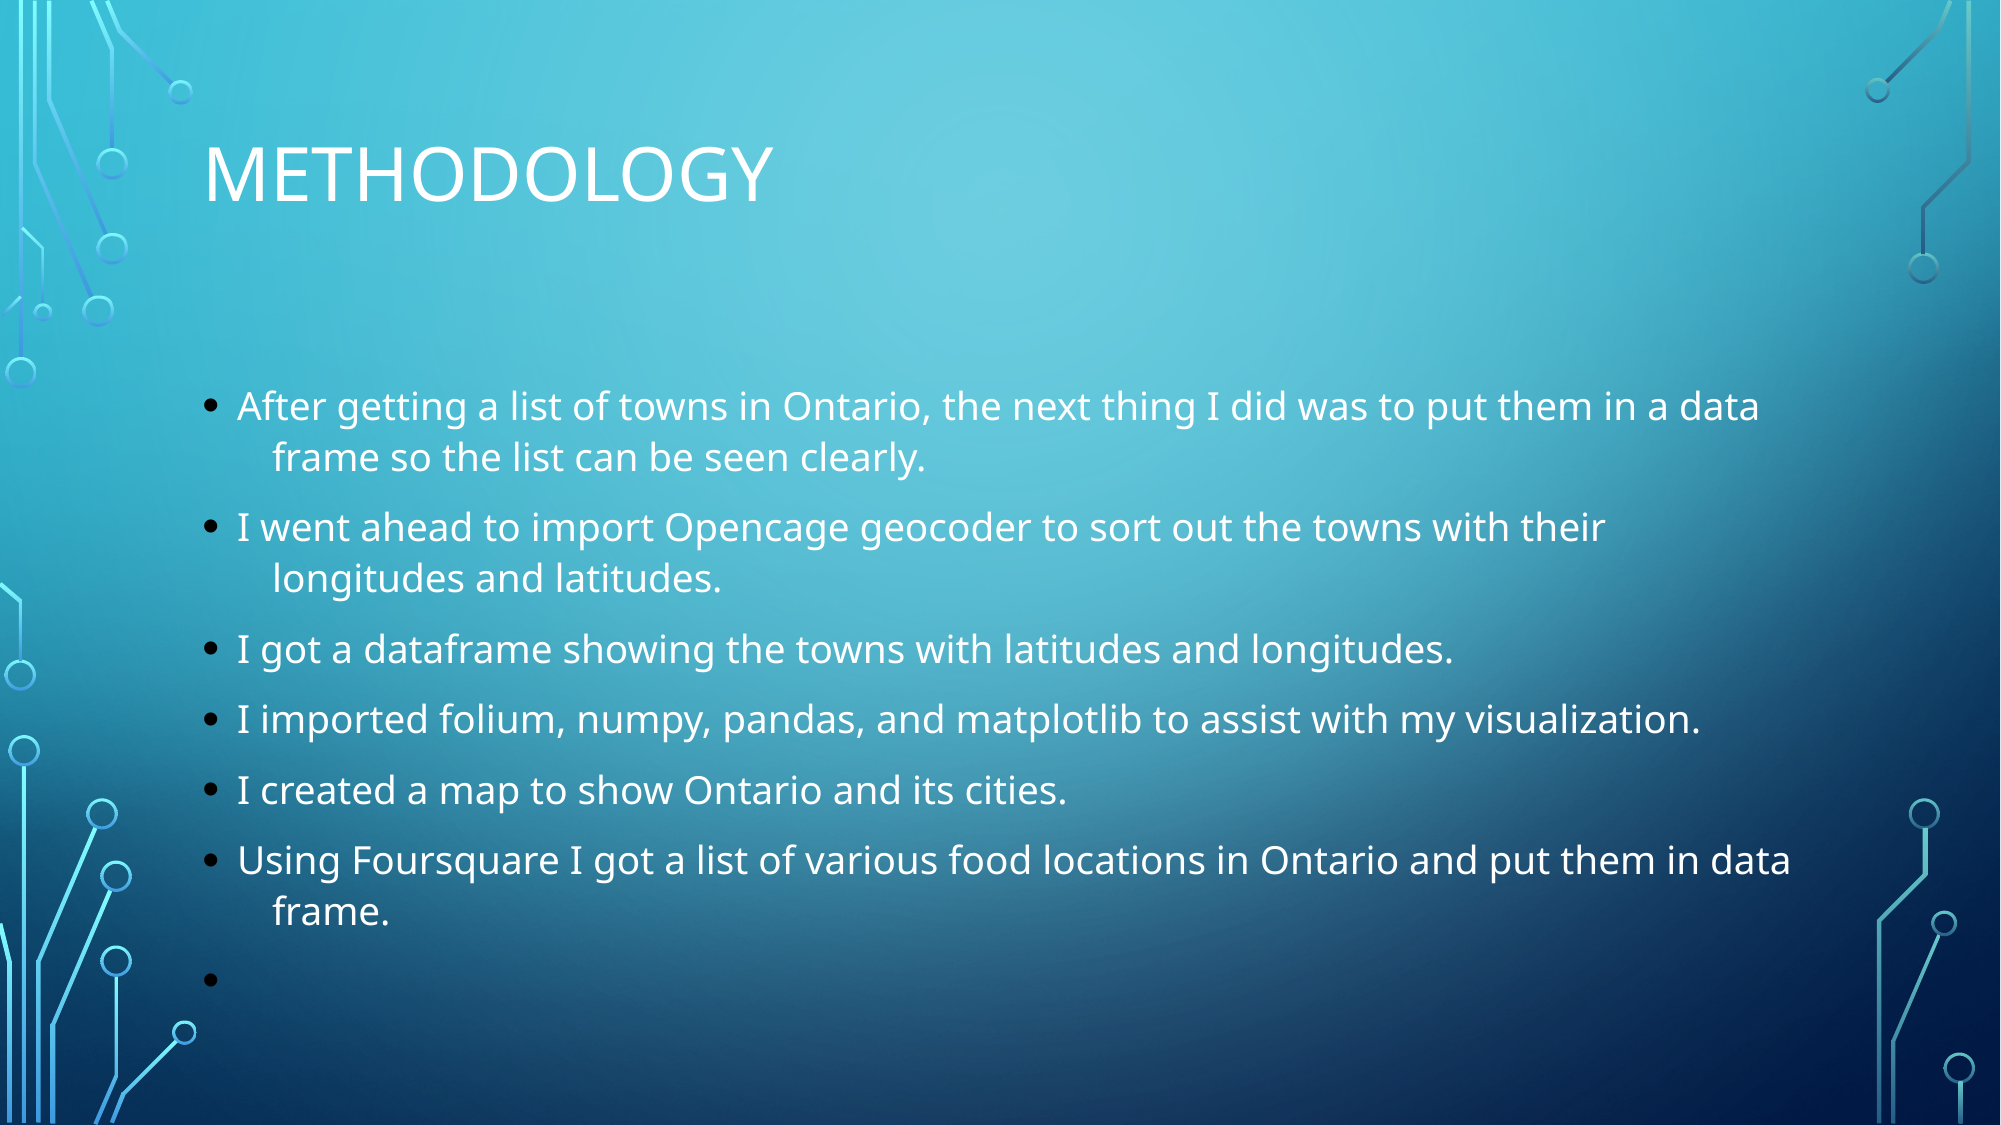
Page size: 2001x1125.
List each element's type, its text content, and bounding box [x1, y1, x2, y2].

title METHODOLOGY [187, 101, 1813, 344]
list After getting a list of towns in Ontario, the next thing I did was to put them in a data frame so the list can be seen clearly. I went ahead to import Opencage geocoder to sort out the towns with their longitudes and latitudes. I got a dataframe showing the towns with latitudes and longitudes. I imported folium, numpy, pandas, and matplotlib to assist with my visualization. I created a map to show Ontario and its cities. Using Foursquare I got a list of various food locations in Ontario and put them in data frame. [187, 369, 1813, 951]
